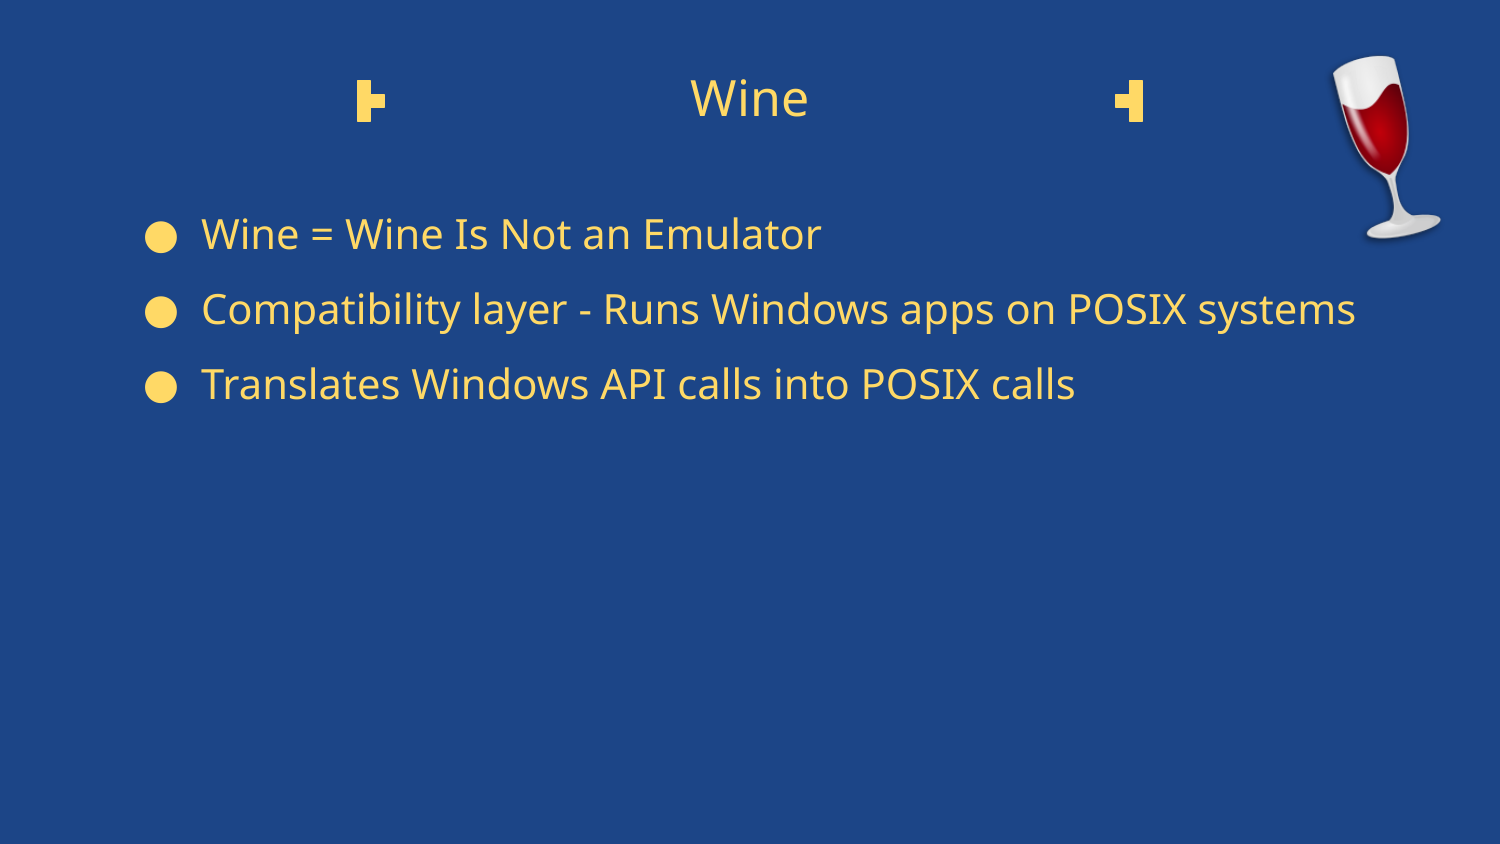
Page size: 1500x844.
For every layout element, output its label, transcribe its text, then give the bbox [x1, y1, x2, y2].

picture [1319, 47, 1449, 253]
text_box [357, 81, 384, 121]
list Wine = Wine Is Not an Emulator Compatibility layer - Runs Windows apps on POSIX systems Translates Windows API calls into POSIX calls [111, 167, 1389, 751]
title Wine [51, 48, 1319, 142]
text_box [1116, 81, 1143, 121]
